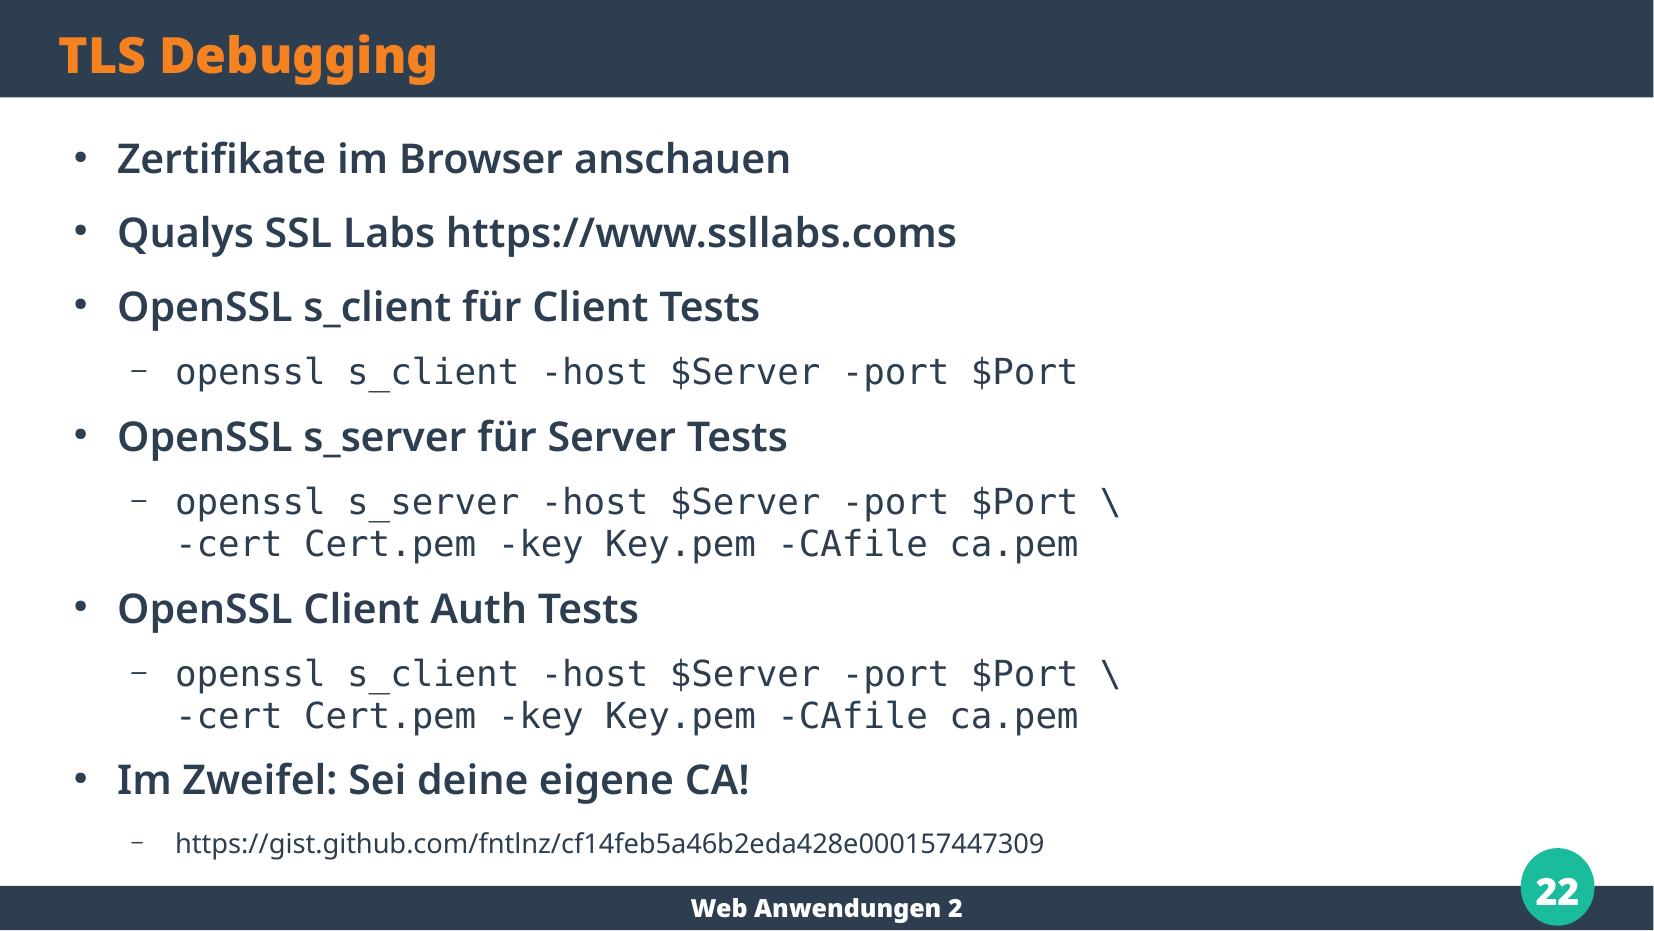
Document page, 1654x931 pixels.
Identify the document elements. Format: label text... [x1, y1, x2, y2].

title TLS Debugging [59, 8, 1595, 89]
list Zertifikate im Browser anschauen Qualys SSL Labs https://www.ssllabs.coms OpenSSL s_client für Client Tests openssl s_client -host $Server -port $Port OpenSSL s_server für Server Tests openssl s_server -host $Server -port $Port \ -cert Cert.pem -key Key.pem -CAfile ca.pem OpenSSL Client Auth Tests openssl s_client -host $Server -port $Port \ -cert Cert.pem -key Key.pem -CAfile ca.pem Im Zweifel: Sei deine eigene CA! https://gist.github.com/fntlnz/cf14feb5a46b2eda428e000157447309 [59, 129, 1595, 864]
